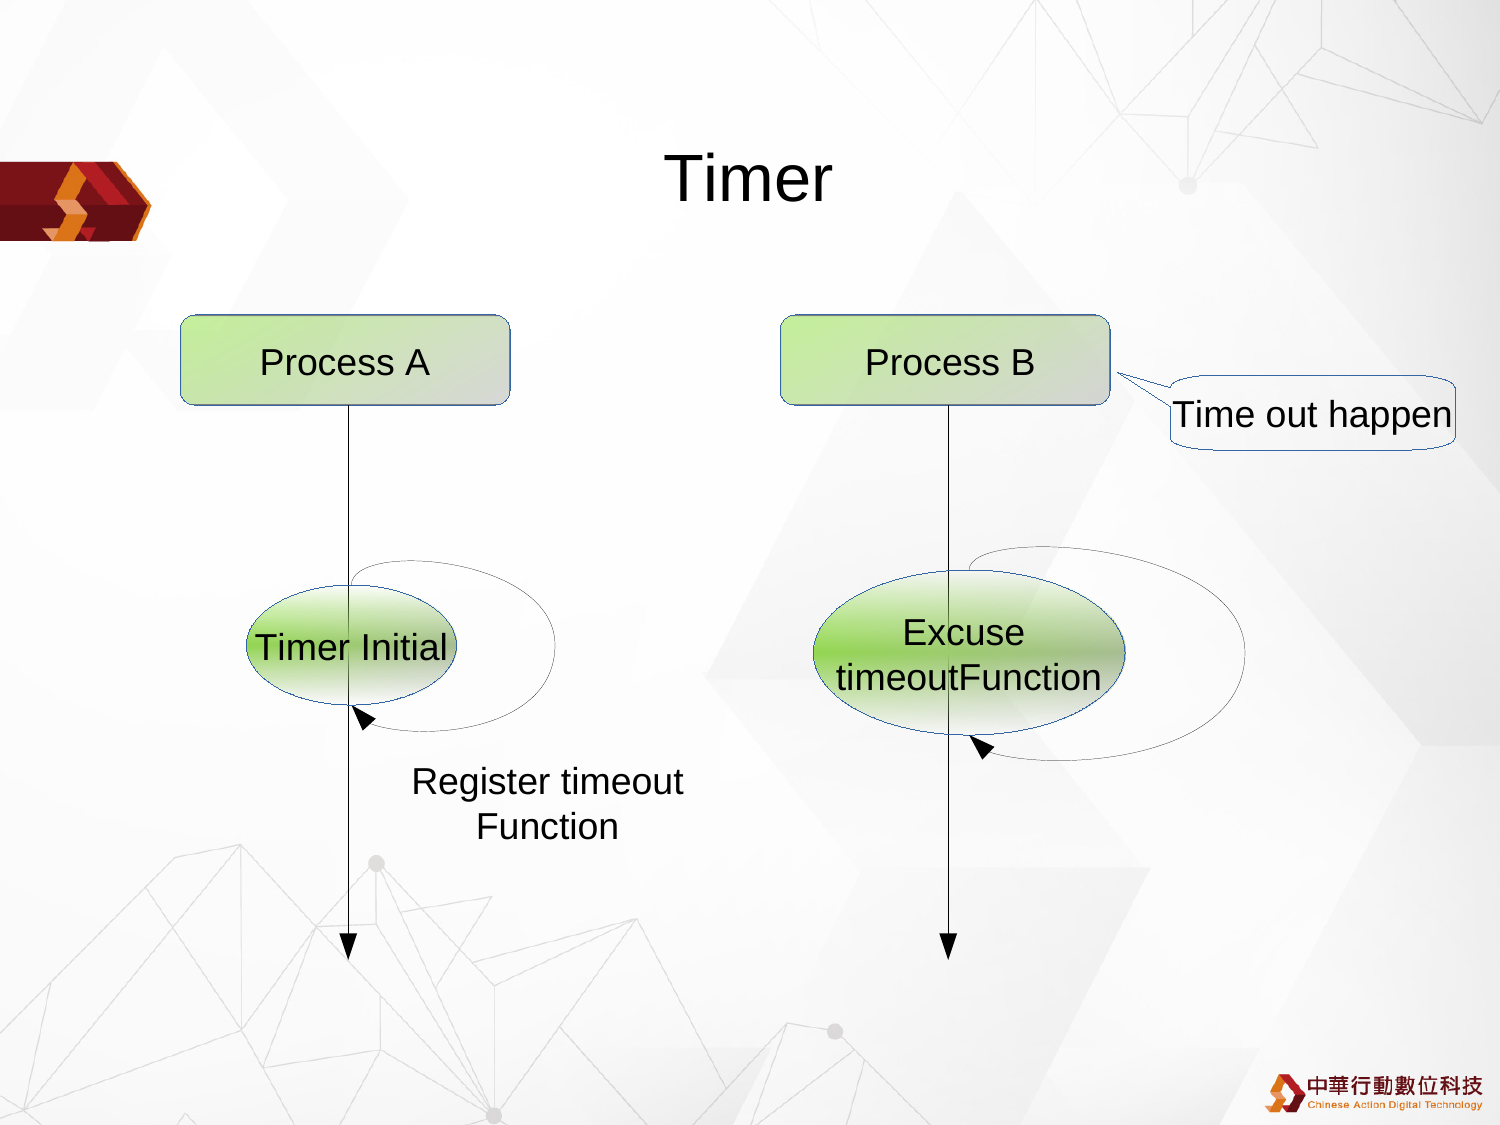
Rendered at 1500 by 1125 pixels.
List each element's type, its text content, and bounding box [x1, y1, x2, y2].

picture [0, 0, 1500, 1125]
title Timer [107, 101, 1367, 255]
text_box Process B [780, 314, 1111, 406]
text_box Timer Initial [246, 585, 457, 706]
text_box Register timeout Function [360, 750, 736, 855]
text_box Time out happen [1117, 372, 1456, 451]
text_box Excuse timeoutFunction [813, 570, 1126, 736]
text_box Process A [180, 314, 511, 406]
